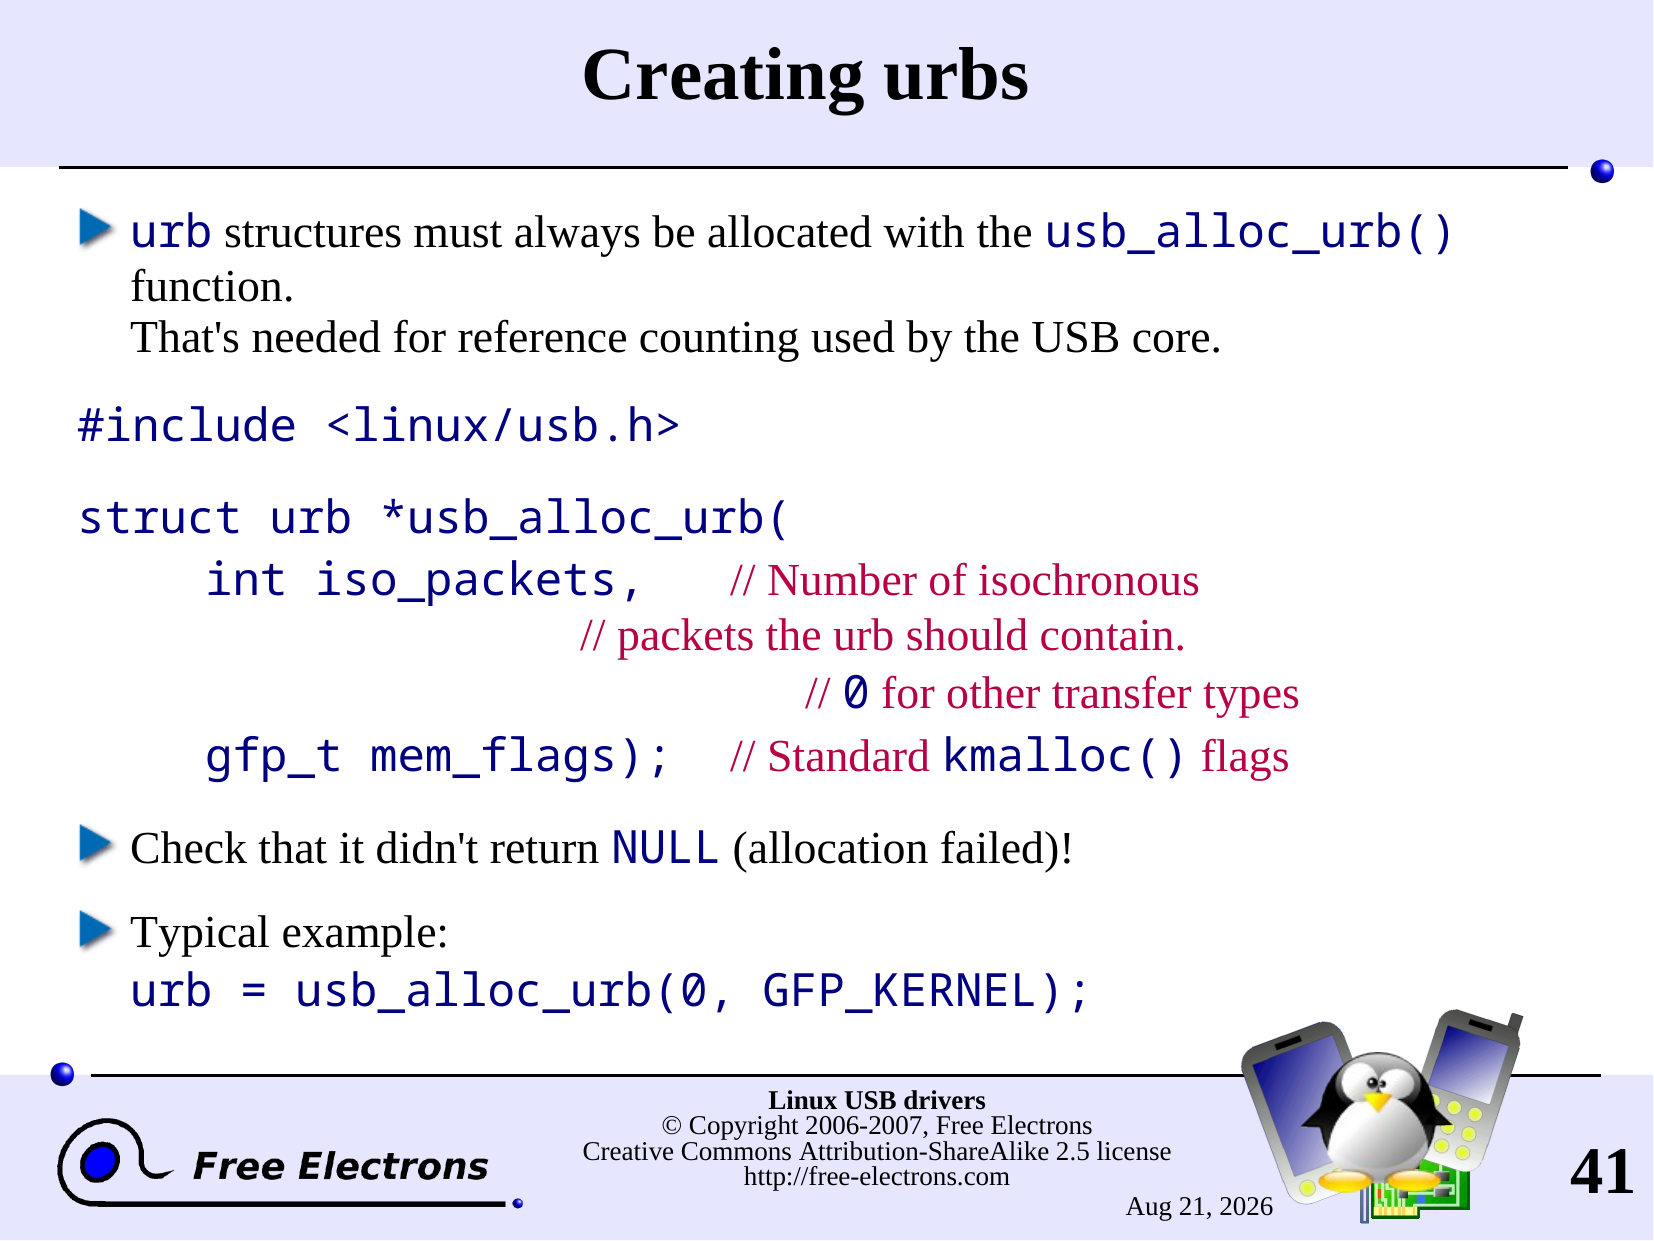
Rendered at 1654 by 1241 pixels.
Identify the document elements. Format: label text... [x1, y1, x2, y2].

title Creating urbs [60, 25, 1551, 124]
list urb structures must always be allocated with the usb_alloc_urb() function. That's needed for reference counting used by the USB core. #include <linux/usb.h> struct urb *usb_alloc_urb( int iso_packets, // Number of isochronous // packets the urb should contain. // 0 for other transfer types gfp_t mem_flags); // Standard kmalloc() flags Check that it didn't return NULL (allocation failed)! Typical example: urb = usb_alloc_urb(0, GFP_KERNEL); [59, 198, 1590, 1049]
picture [50, 1107, 527, 1216]
picture [1225, 1049, 1527, 1241]
